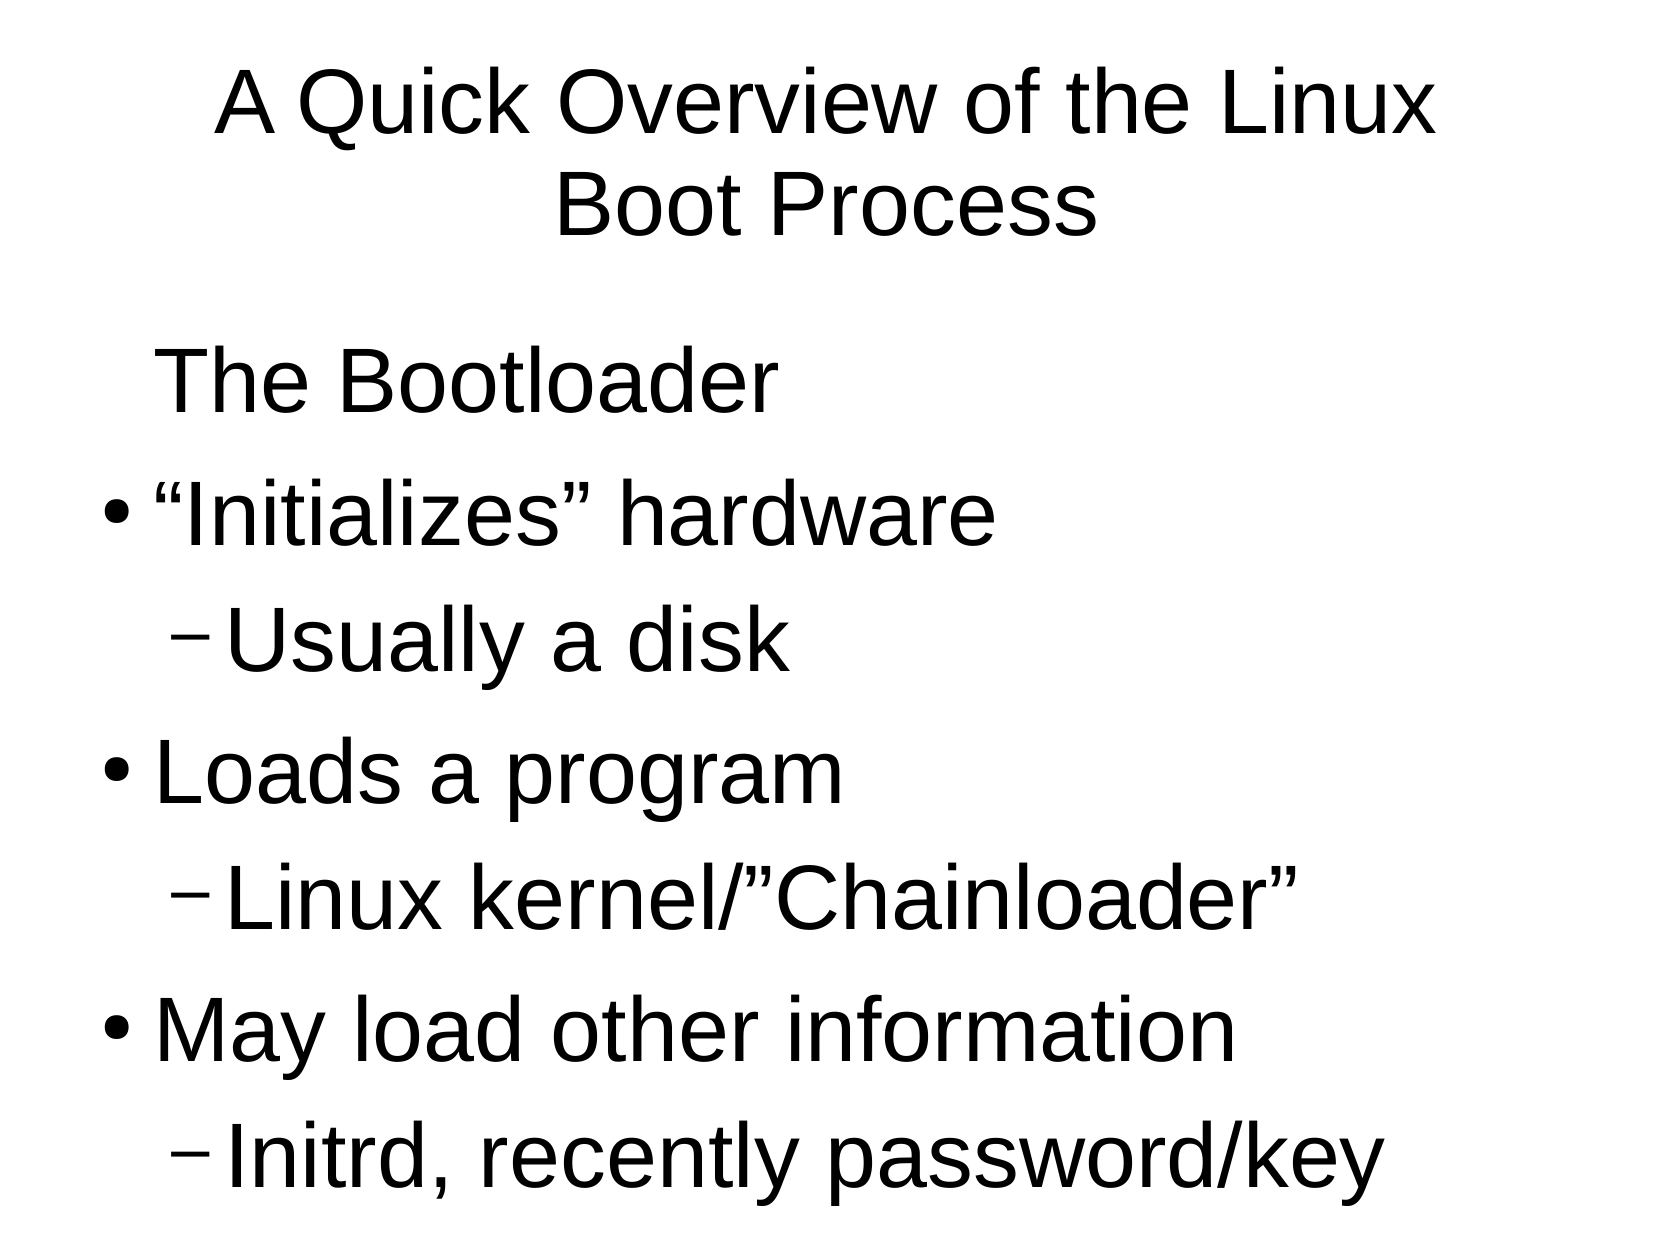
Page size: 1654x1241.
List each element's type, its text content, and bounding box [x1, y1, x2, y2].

list The Bootloader “Initializes” hardware Usually a disk Loads a program Linux kernel/”Chainloader” May load other information Initrd, recently password/key [82, 330, 1571, 1216]
title A Quick Overview of the Linux Boot Process [82, 49, 1571, 257]
